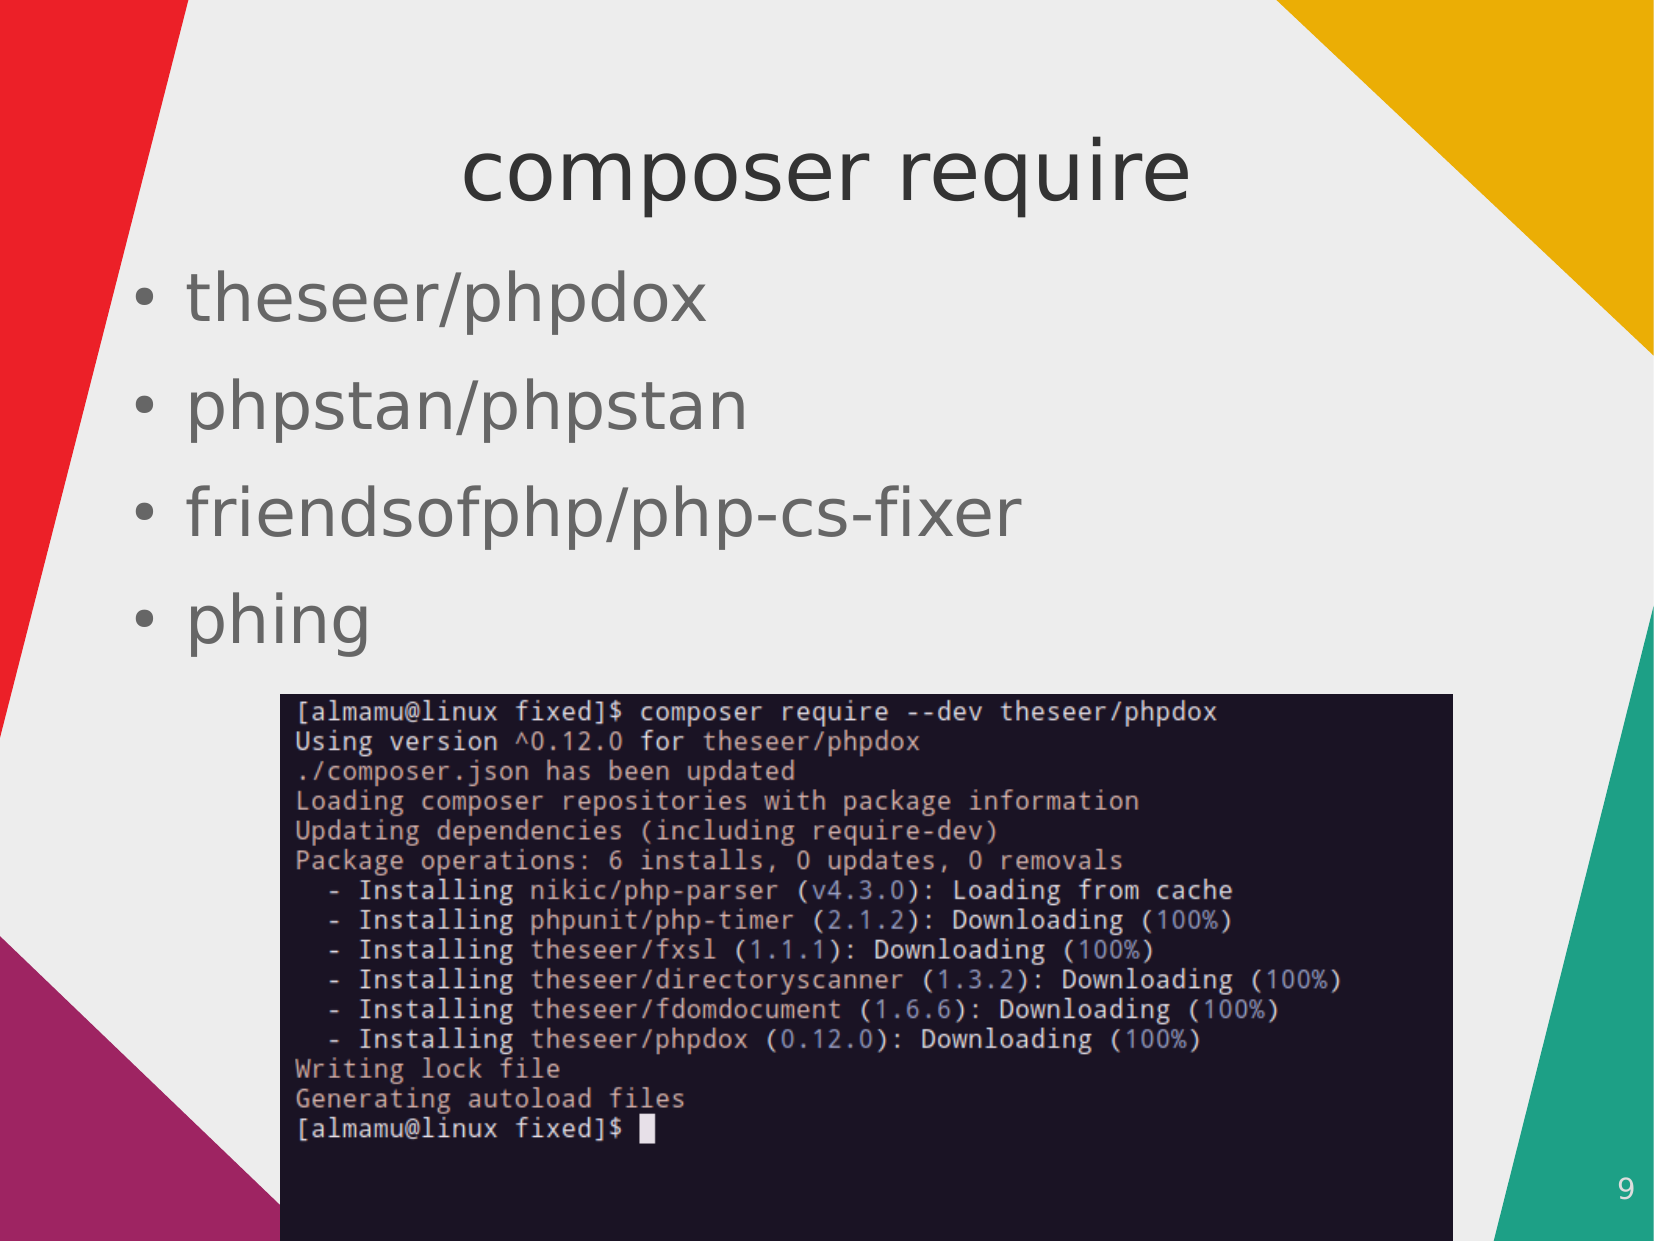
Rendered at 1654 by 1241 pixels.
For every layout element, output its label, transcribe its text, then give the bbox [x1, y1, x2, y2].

list theseer/phpdox phpstan/phpstan friendsofphp/php-cs-fixer phing [114, 259, 1539, 991]
picture [280, 694, 1453, 1241]
title composer require [114, 73, 1539, 259]
